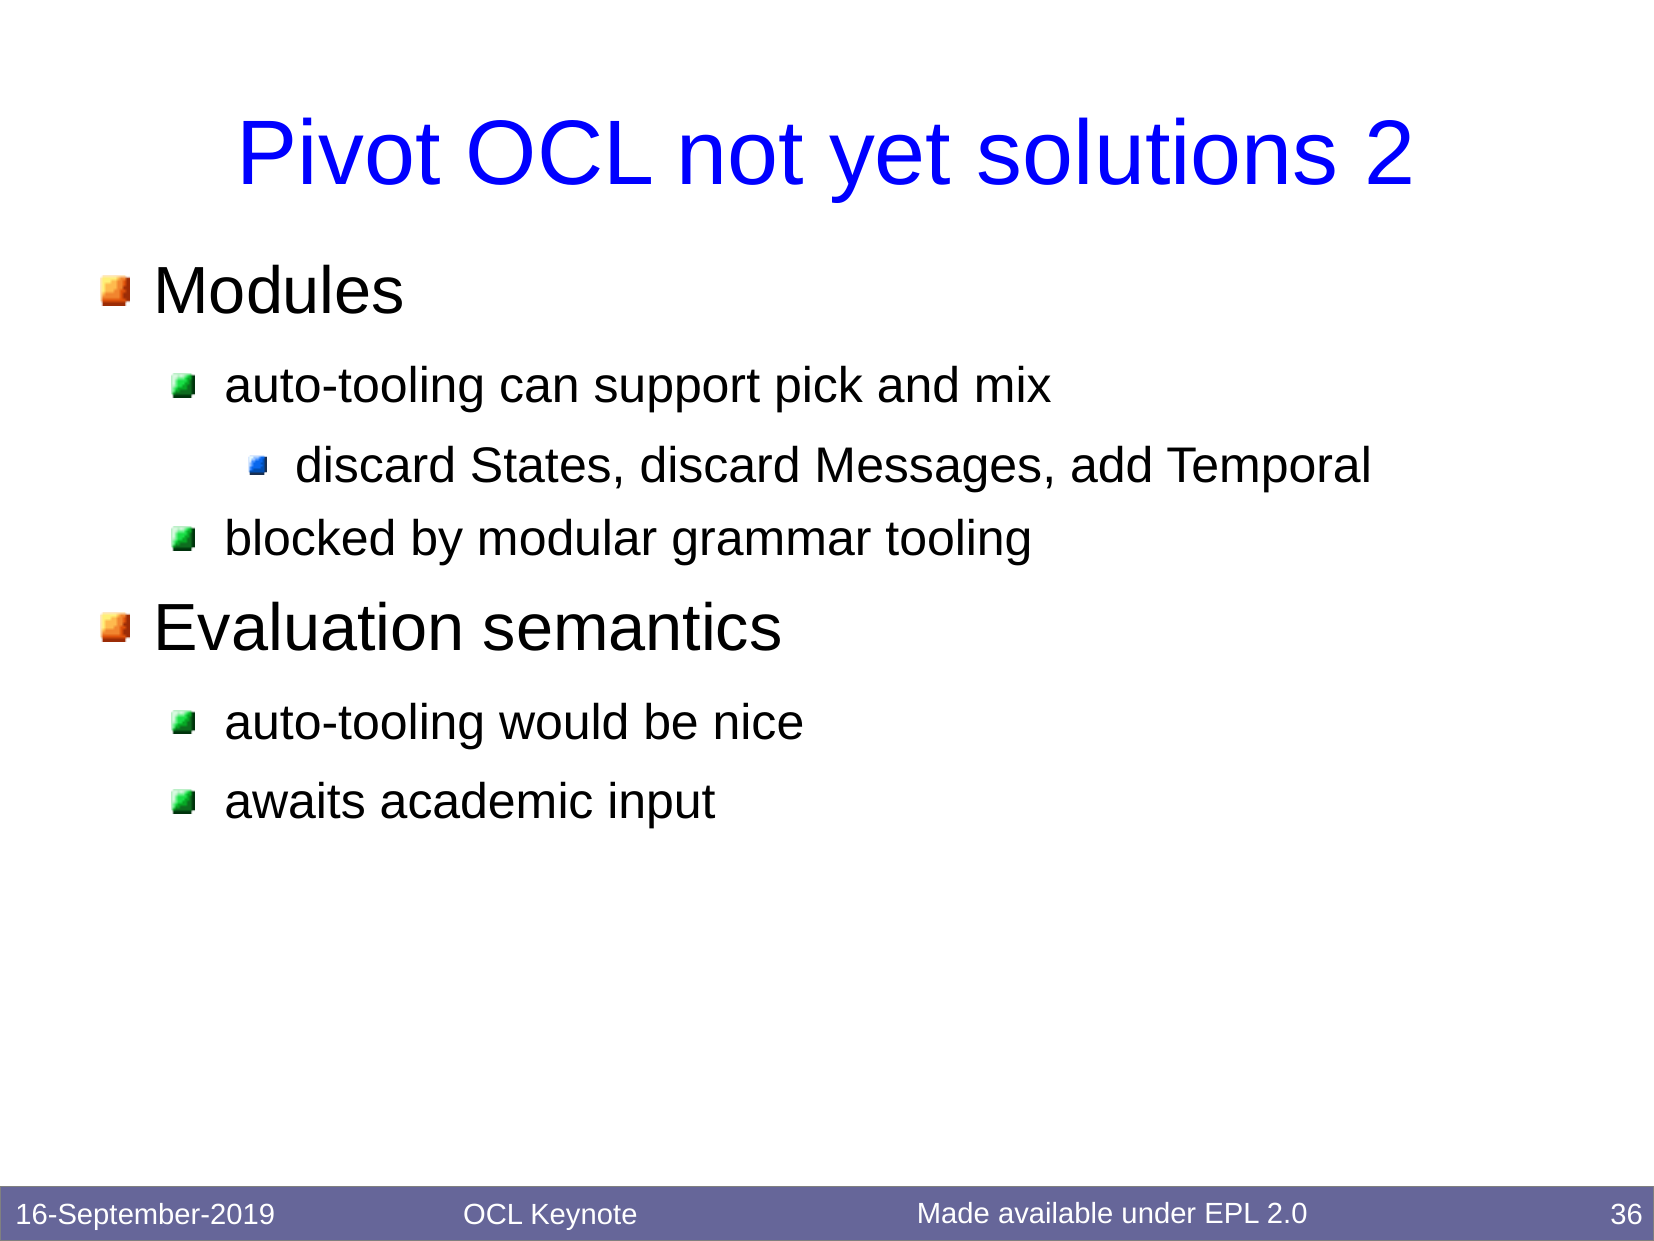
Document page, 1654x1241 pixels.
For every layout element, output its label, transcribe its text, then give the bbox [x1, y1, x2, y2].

title Pivot OCL not yet solutions 2 [82, 49, 1571, 253]
list Modules auto-tooling can support pick and mix discard States, discard Messages, add Temporal blocked by modular grammar tooling Evaluation semantics auto-tooling would be nice awaits academic input [82, 253, 1654, 1241]
